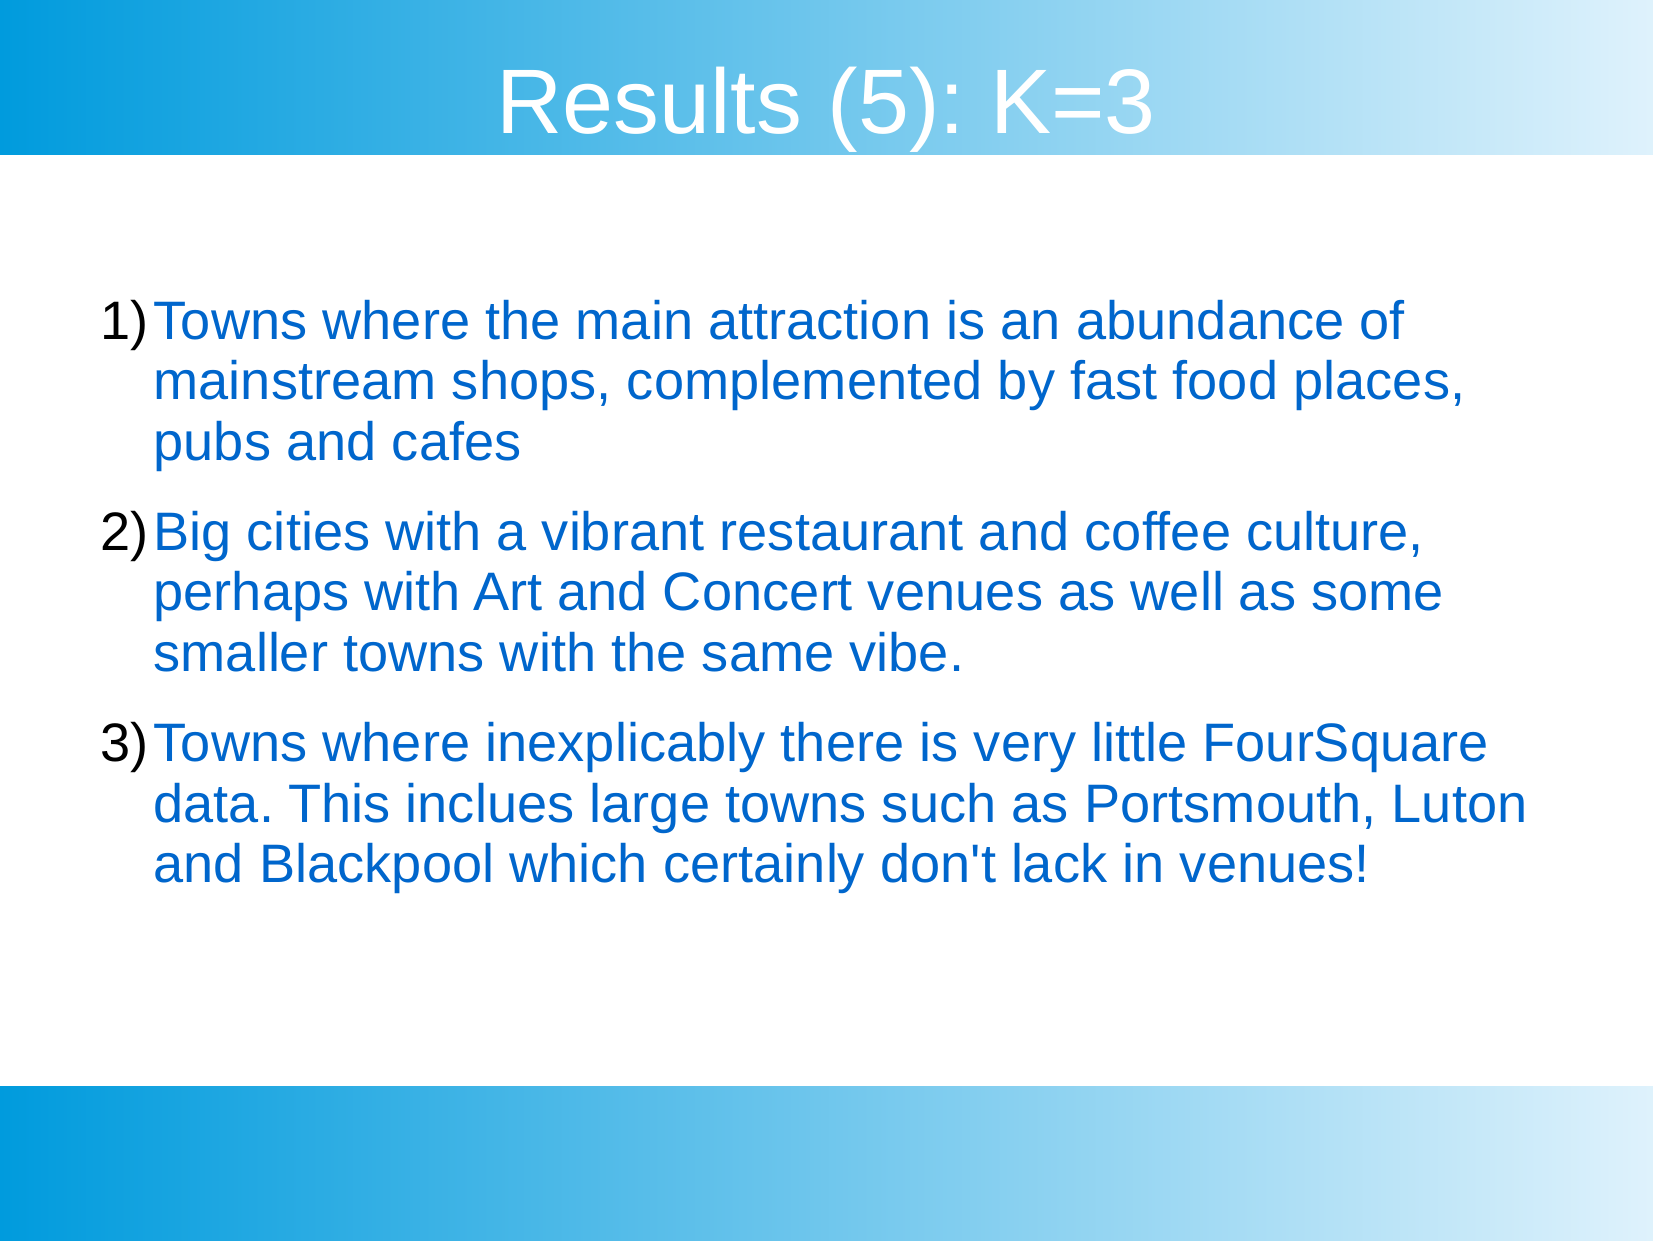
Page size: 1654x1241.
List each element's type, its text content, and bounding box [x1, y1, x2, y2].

list Towns where the main attraction is an abundance of mainstream shops, complemented by fast food places, pubs and cafes Big cities with a vibrant restaurant and coffee culture, perhaps with Art and Concert venues as well as some smaller towns with the same vibe. Towns where inexplicably there is very little FourSquare data. This inclues large towns such as Portsmouth, Luton and Blackpool which certainly don't lack in venues! [82, 290, 1571, 1010]
title Results (5): K=3 [82, 49, 1571, 155]
